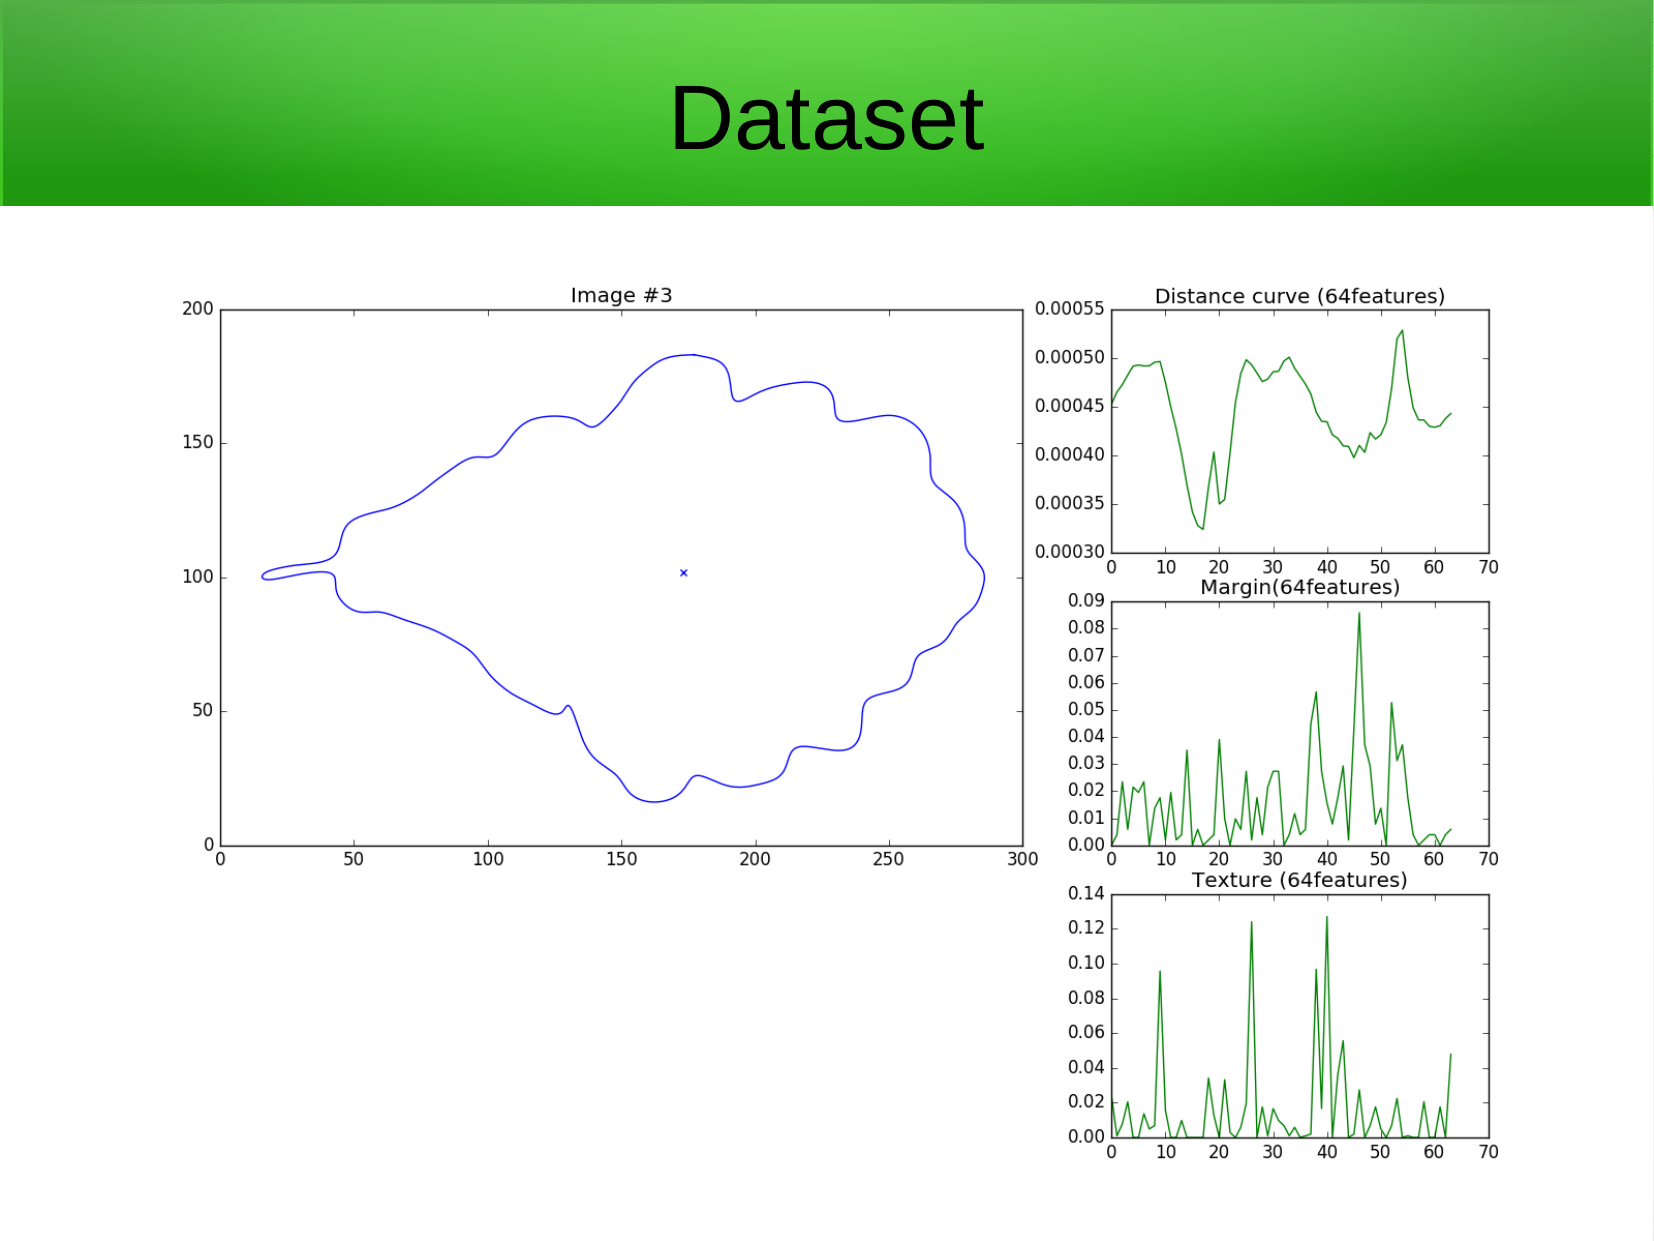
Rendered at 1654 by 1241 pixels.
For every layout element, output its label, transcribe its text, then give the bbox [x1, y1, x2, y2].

picture [0, 206, 1654, 1241]
title Dataset [82, 47, 1571, 189]
